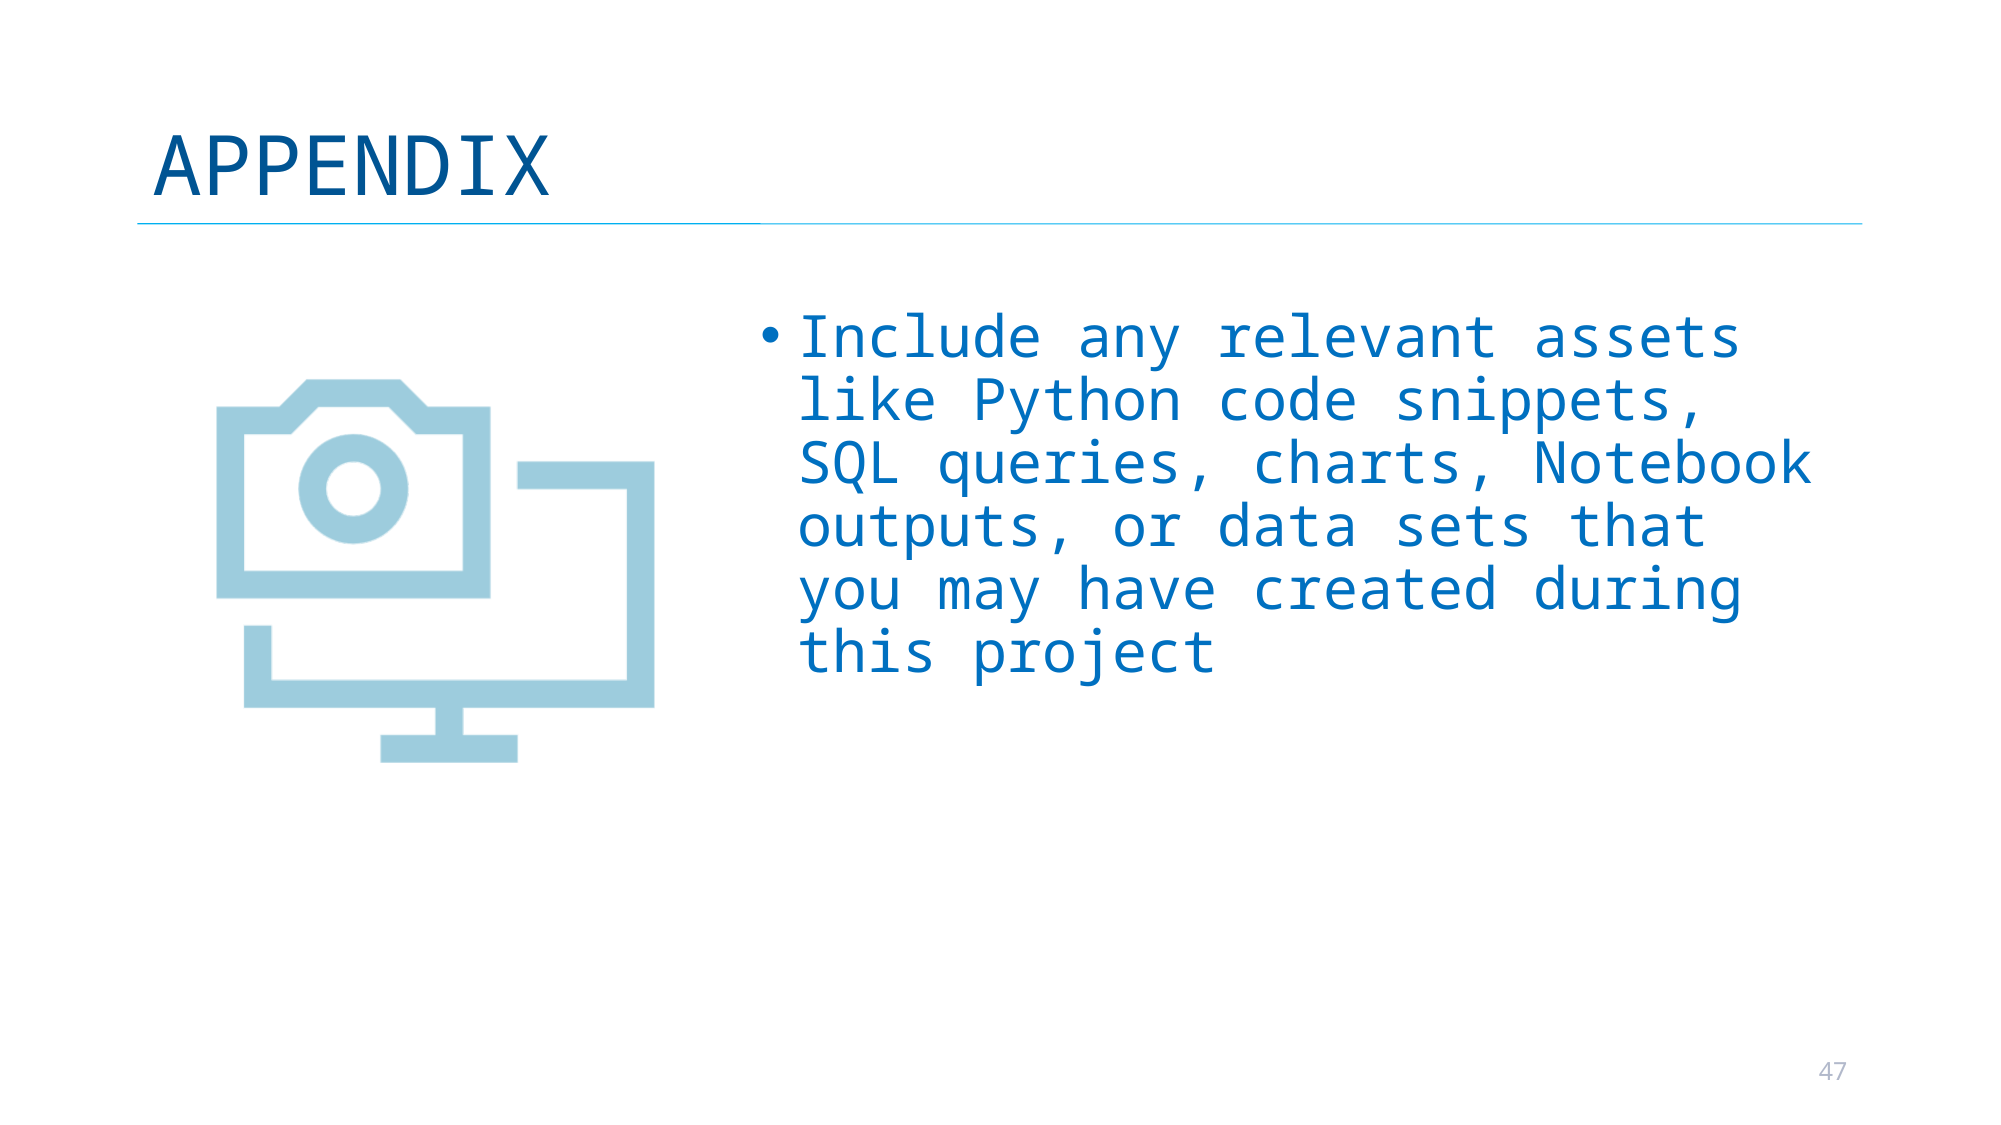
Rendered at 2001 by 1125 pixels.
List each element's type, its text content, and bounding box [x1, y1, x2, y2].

picture [173, 303, 698, 828]
slide_number 36 [1412, 1042, 1863, 1103]
list Include any relevant assets like Python code snippets, SQL queries, charts, Notebook outputs, or data sets that you may have created during this project [745, 299, 1863, 1014]
title APPENDIX [137, 59, 1863, 278]
